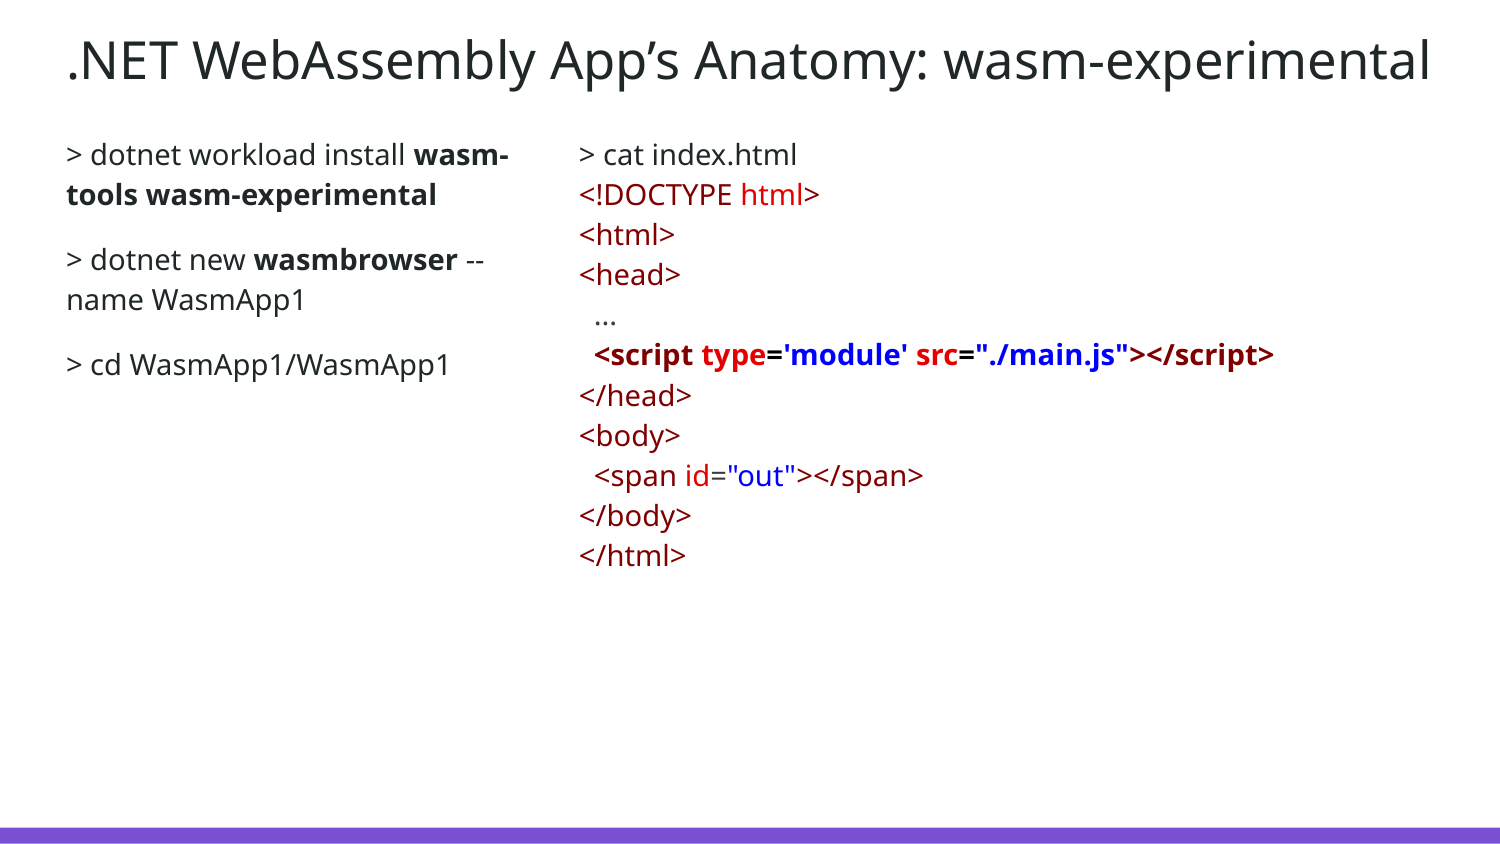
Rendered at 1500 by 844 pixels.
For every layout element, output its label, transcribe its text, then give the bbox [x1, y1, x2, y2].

list > cat index.html <!DOCTYPE html> <html> <head> ... <script type='module' src="./main.js"></script> </head> <body> <span id="out"></span> </body> </html> [564, 115, 1485, 751]
title .NET WebAssembly App’s Anatomy: wasm-experimental [51, 12, 1485, 106]
text_box > dotnet workload install wasm-tools wasm-experimental > dotnet new wasmbrowser --name WasmApp1 > cd WasmApp1/WasmApp1 [51, 115, 544, 462]
